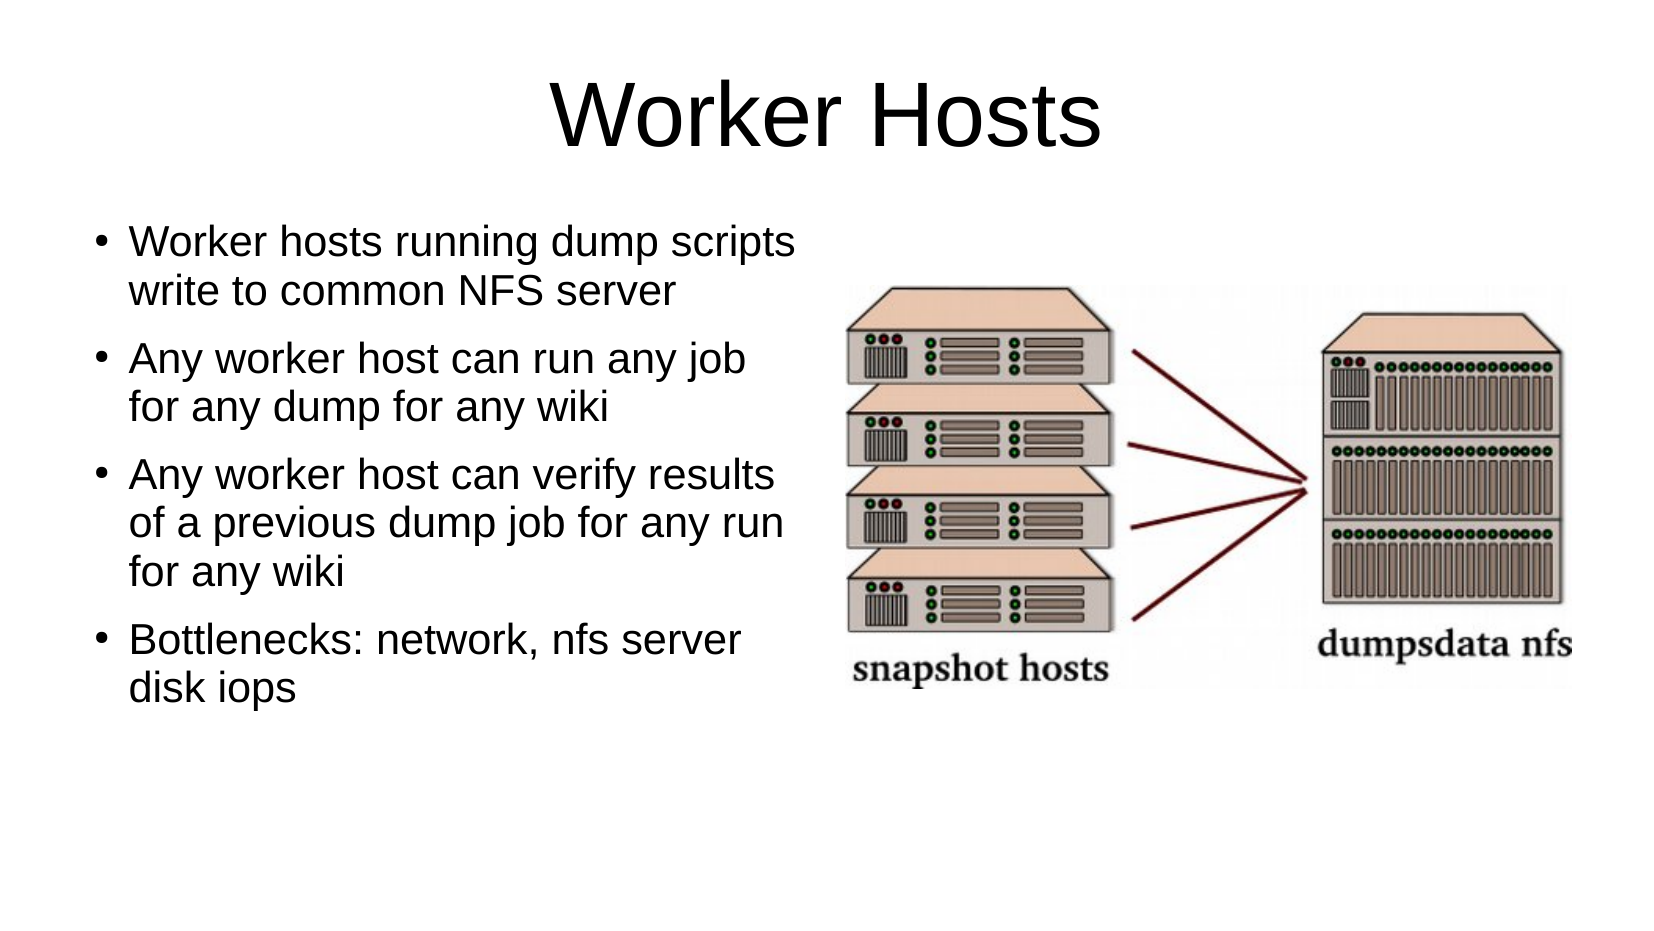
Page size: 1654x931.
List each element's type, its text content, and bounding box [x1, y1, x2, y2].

title Worker Hosts [82, 37, 1571, 193]
list Worker hosts running dump scripts write to common NFS server Any worker host can run any job for any dump for any wiki Any worker host can verify results of a previous dump job for any run for any wiki Bottlenecks: network, nfs server disk iops [82, 217, 809, 758]
picture [845, 285, 1572, 689]
